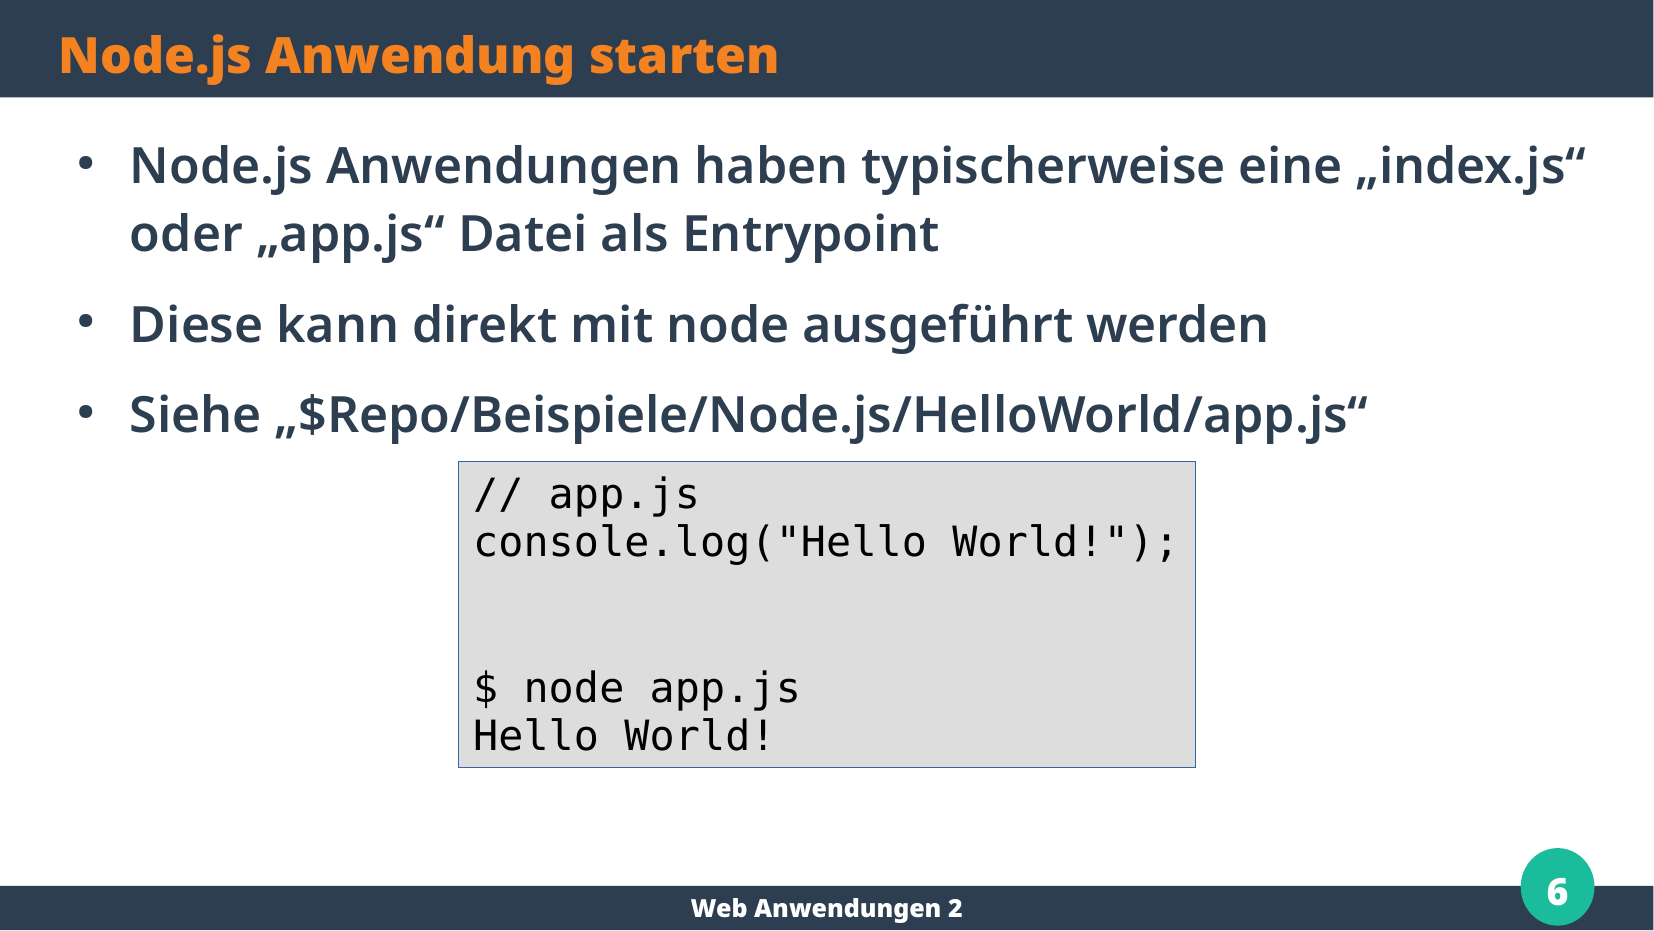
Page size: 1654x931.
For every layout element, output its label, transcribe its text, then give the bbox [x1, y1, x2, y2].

text_box // app.js console.log("Hello World!"); $ node app.js Hello World! [458, 461, 1196, 768]
title Node.js Anwendung starten [59, 8, 1595, 89]
list Node.js Anwendungen haben typischerweise eine „index.js“ oder „app.js“ Datei als Entrypoint Diese kann direkt mit node ausgeführt werden Siehe „$Repo/Beispiele/Node.js/HelloWorld/app.js“ [59, 129, 1595, 864]
